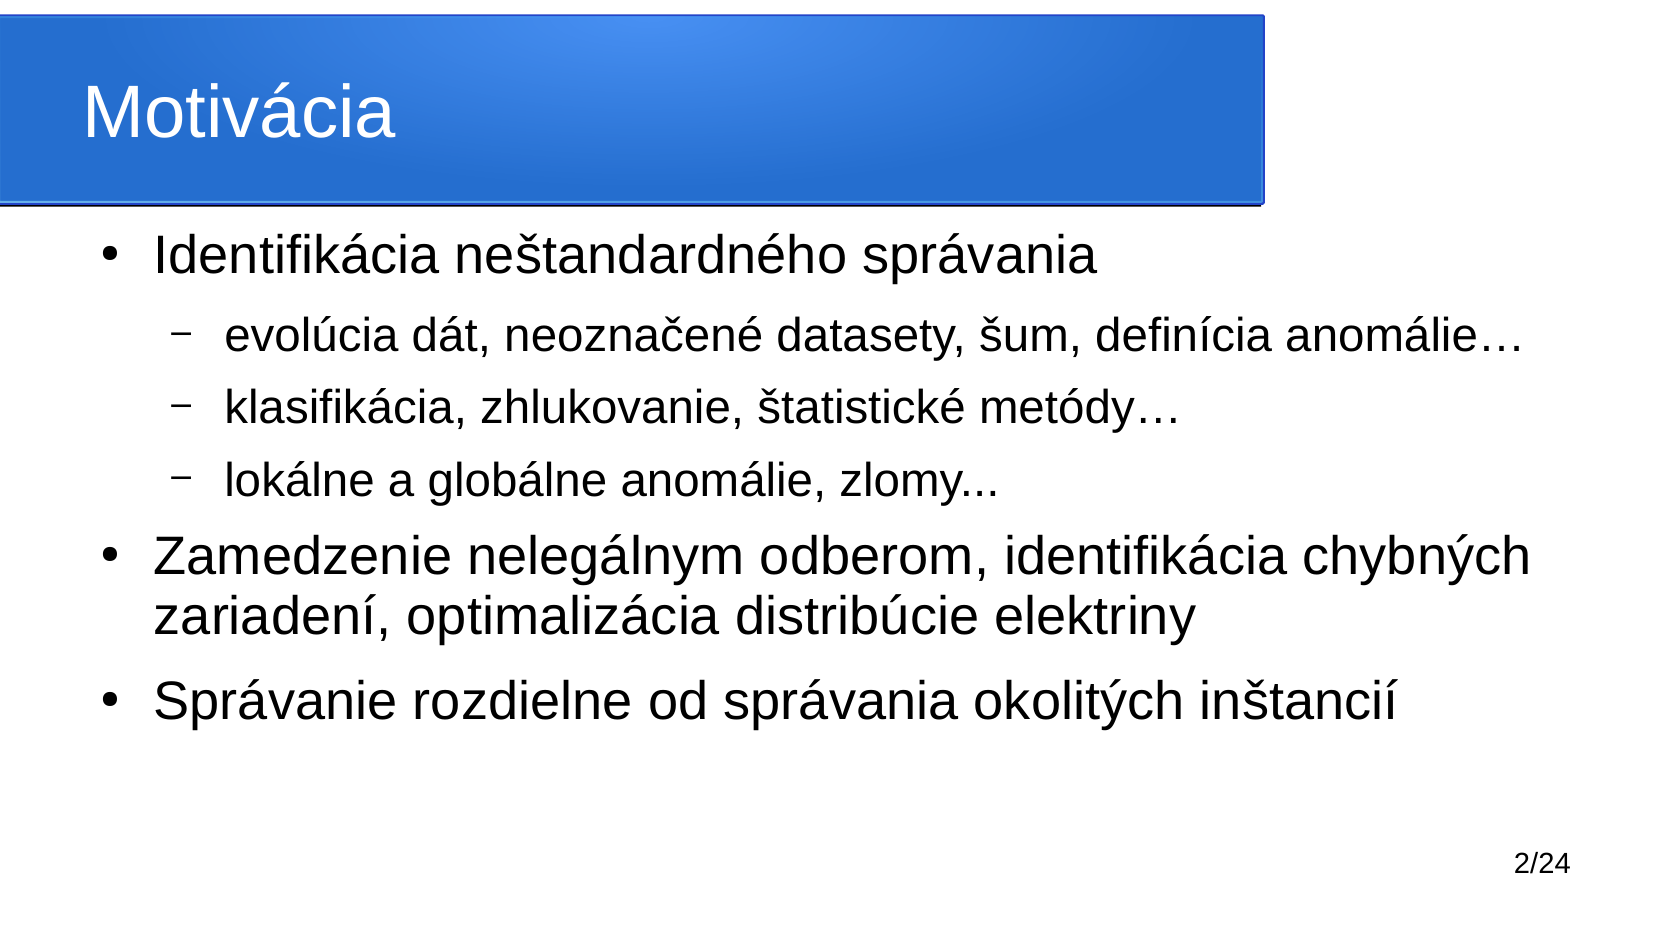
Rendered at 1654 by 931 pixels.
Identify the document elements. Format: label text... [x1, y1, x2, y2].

list Identifikácia neštandardného správania evolúcia dát, neoznačené datasety, šum, definícia anomálie… klasifikácia, zhlukovanie, štatistické metódy… lokálne a globálne anomálie, zlomy... Zamedzenie nelegálnym odberom, identifikácia chybných zariadení, optimalizácia distribúcie elektriny Správanie rozdielne od správania okolitých inštancií [82, 224, 1571, 764]
title Motivácia [82, 35, 1235, 189]
